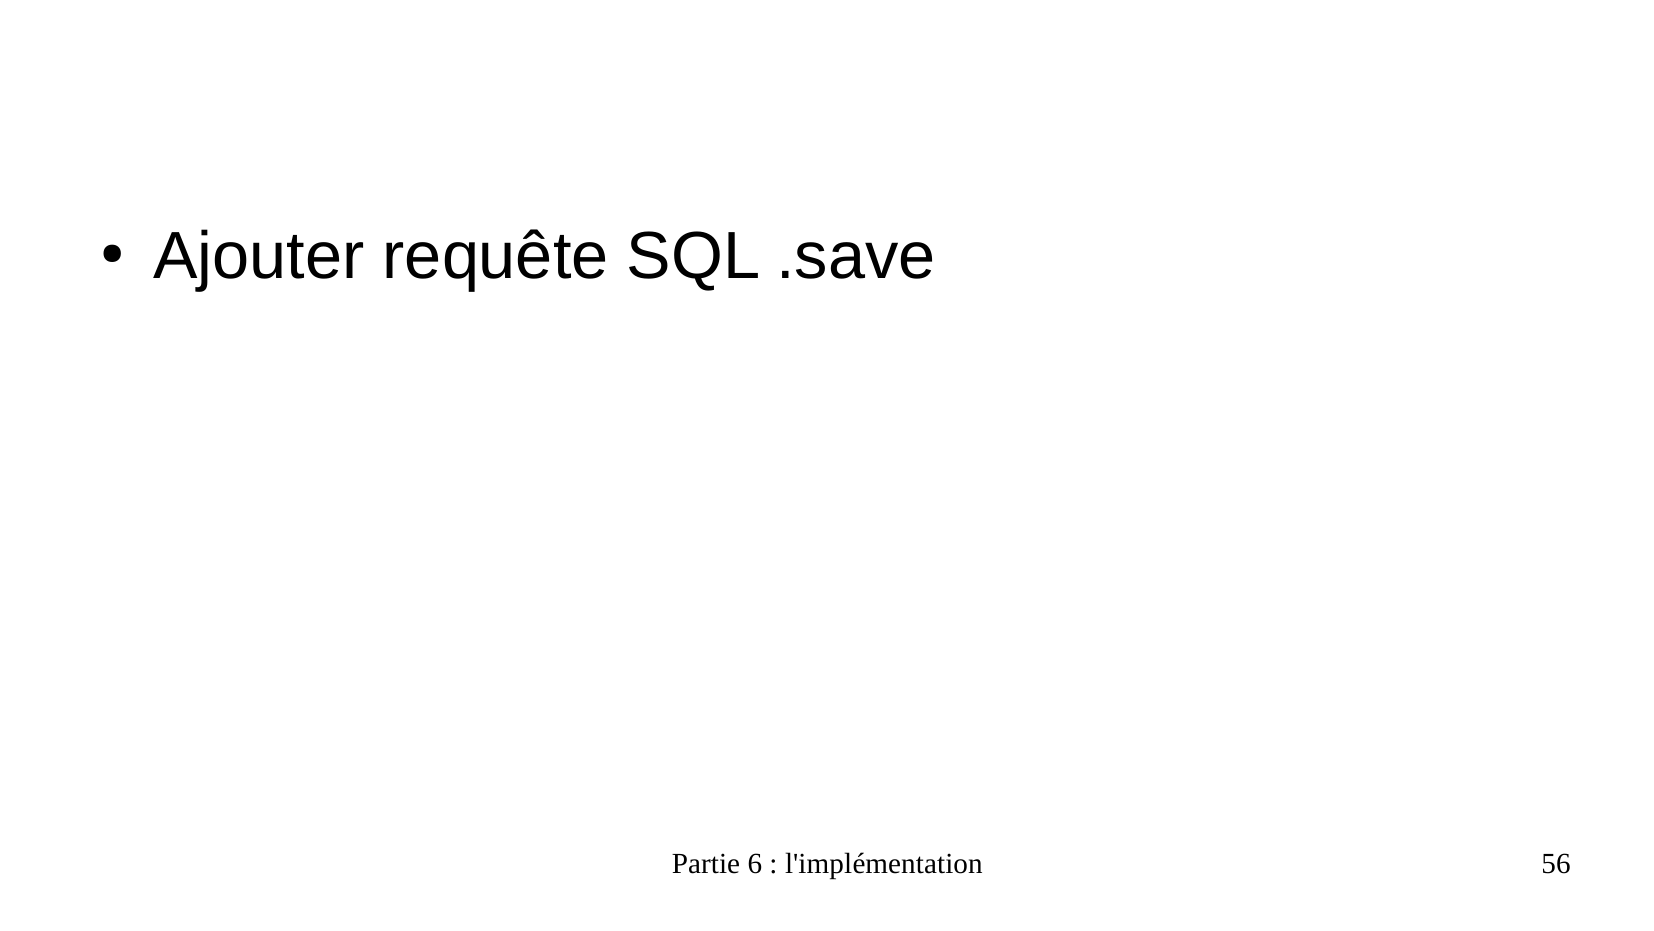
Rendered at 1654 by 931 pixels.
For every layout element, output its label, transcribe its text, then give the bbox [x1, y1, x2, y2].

list Ajouter requête SQL .save [82, 217, 1571, 758]
